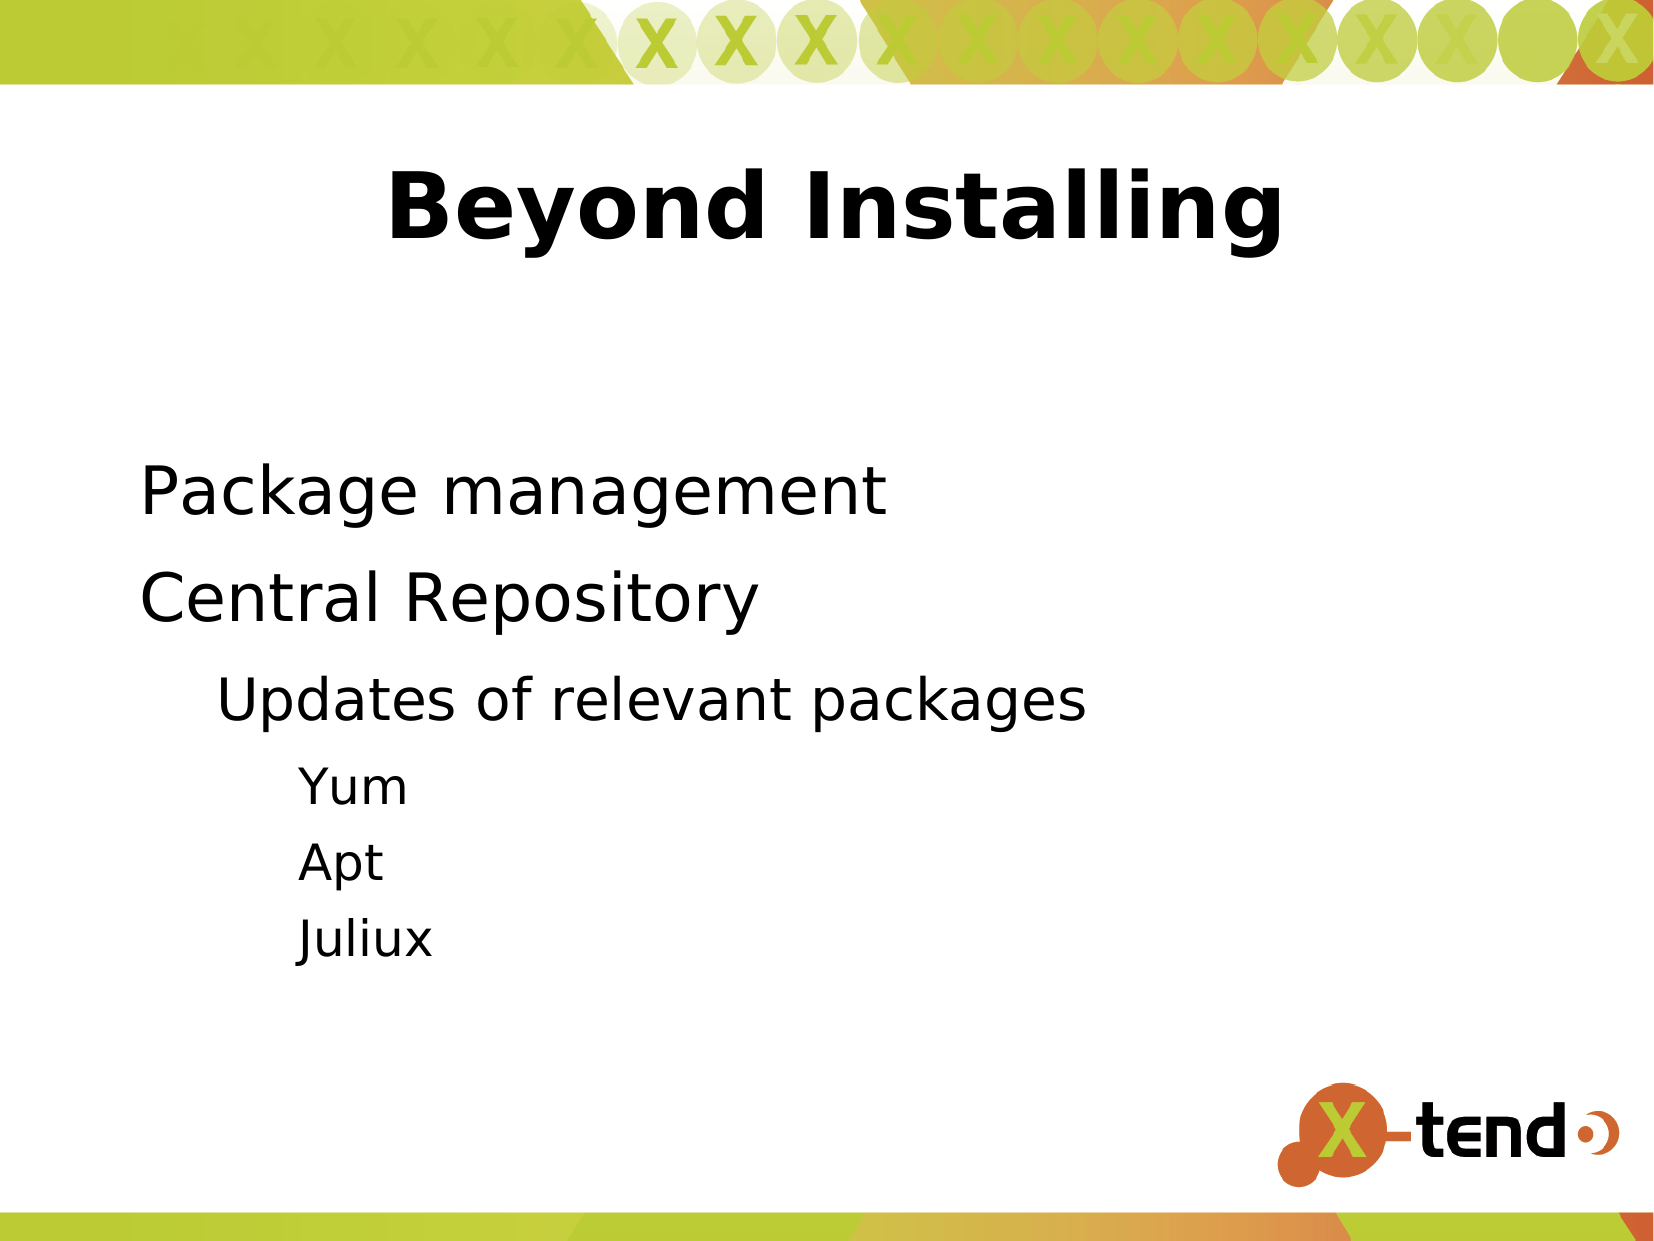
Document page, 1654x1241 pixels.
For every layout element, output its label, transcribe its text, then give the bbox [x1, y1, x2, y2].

list Package management Central Repository Updates of relevant packages Yum Apt Juliux [121, 344, 1534, 1127]
picture [0, 0, 1654, 1241]
title Beyond Installing [121, 102, 1534, 311]
